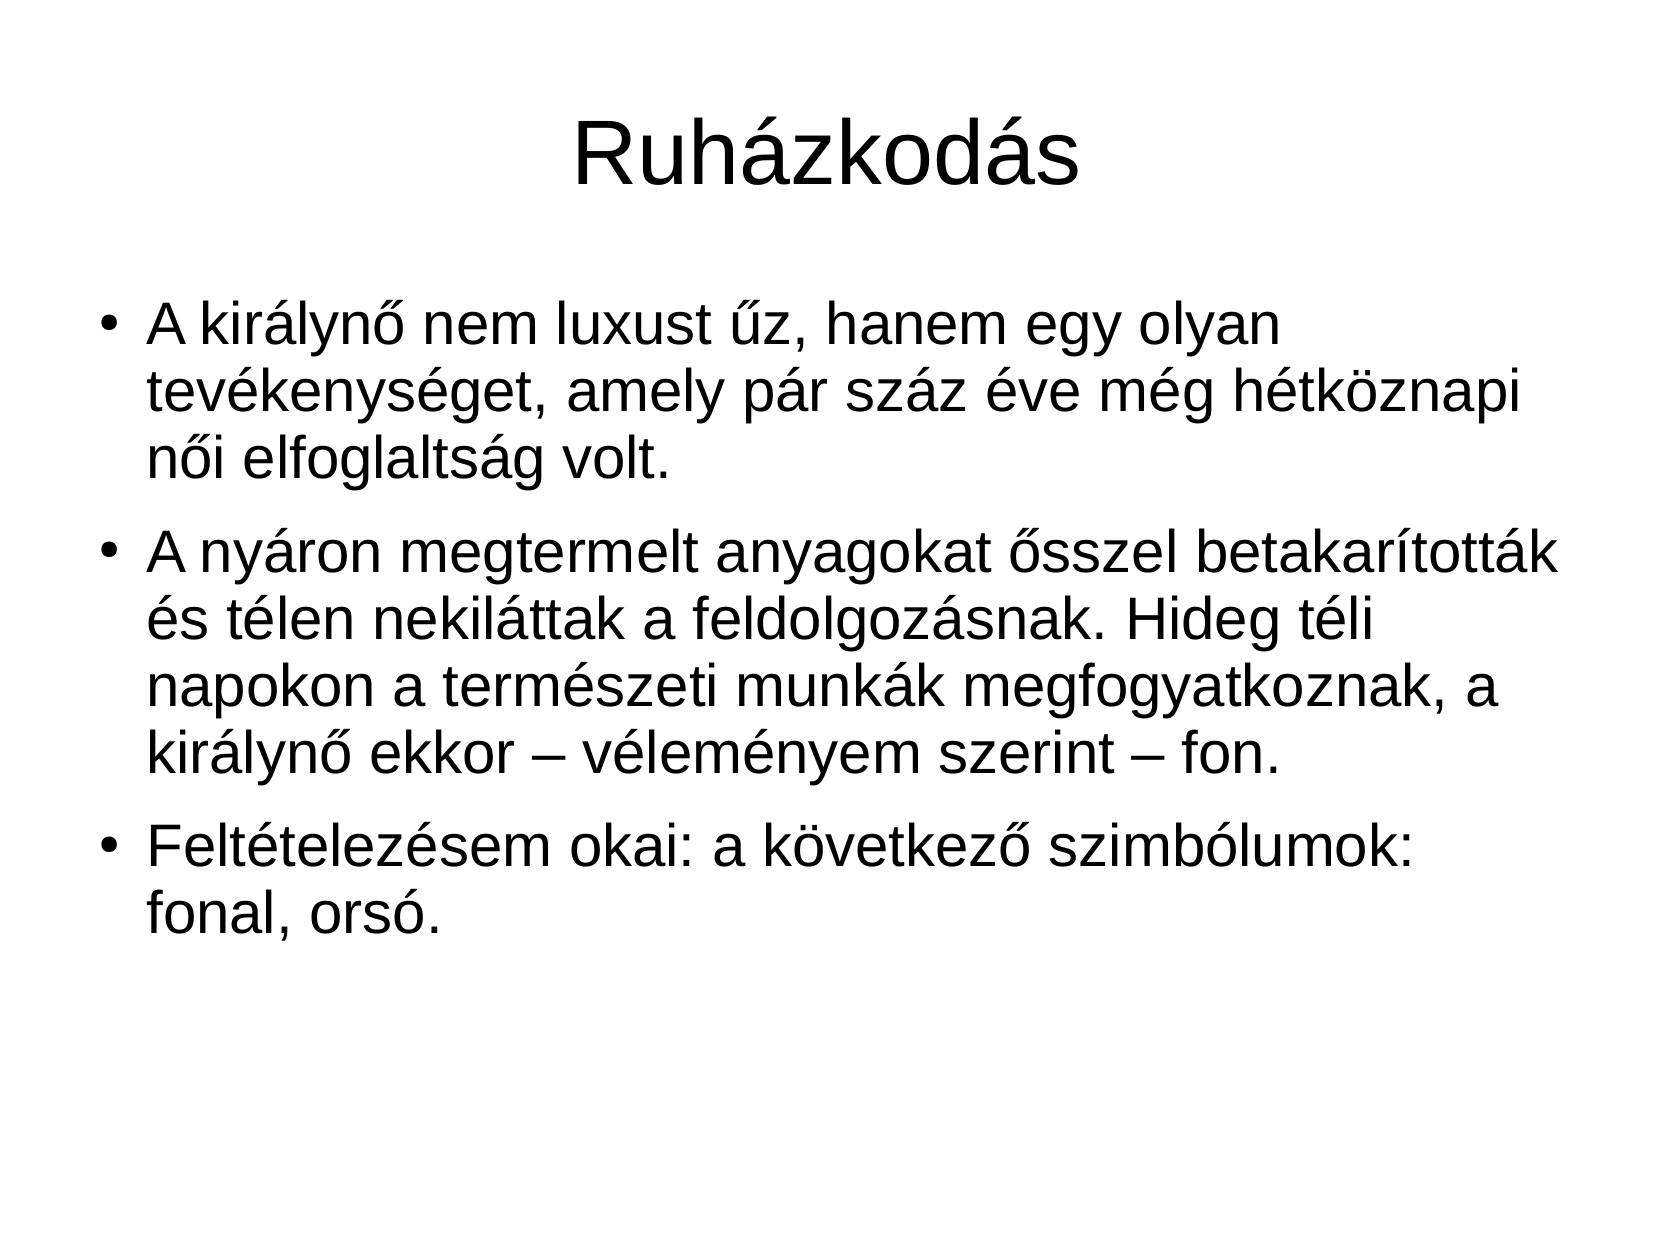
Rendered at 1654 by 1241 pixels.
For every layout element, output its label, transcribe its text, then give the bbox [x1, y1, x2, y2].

title Ruházkodás [82, 49, 1571, 257]
list A királynő nem luxust űz, hanem egy olyan tevékenységet, amely pár száz éve még hétköznapi női elfoglaltság volt. A nyáron megtermelt anyagokat ősszel betakarították és télen nekiláttak a feldolgozásnak. Hideg téli napokon a természeti munkák megfogyatkoznak, a királynő ekkor – véleményem szerint – fon. Feltételezésem okai: a következő szimbólumok: fonal, orsó. [82, 290, 1571, 1010]
